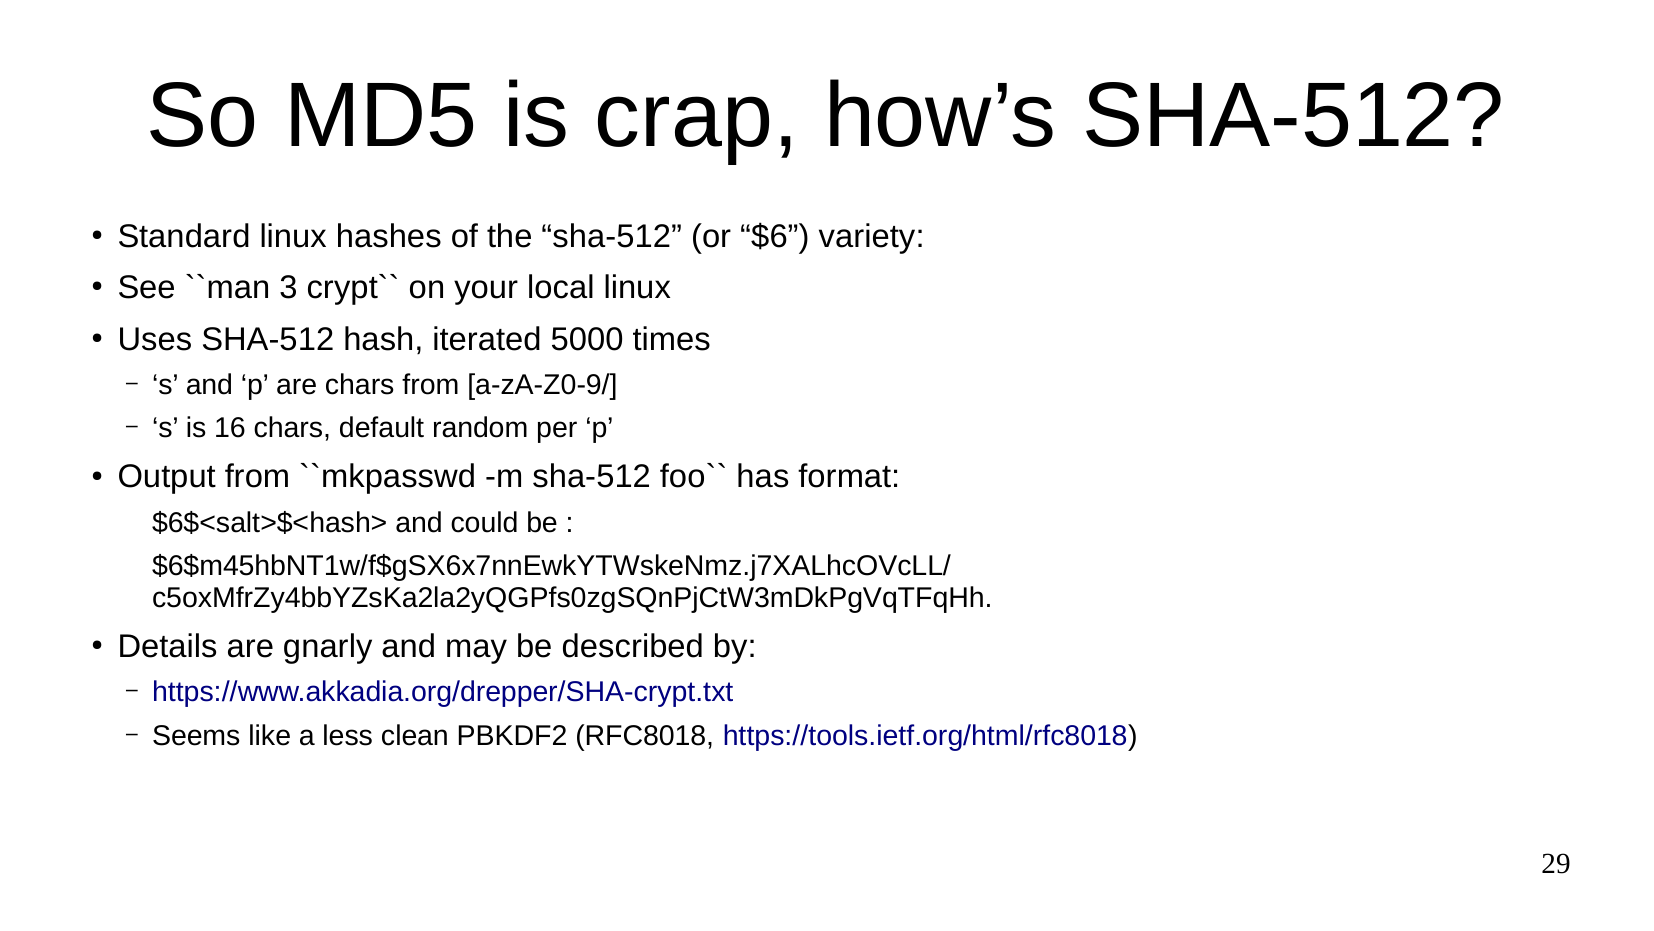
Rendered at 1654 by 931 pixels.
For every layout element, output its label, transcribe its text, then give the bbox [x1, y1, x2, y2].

list Standard linux hashes of the “sha-512” (or “$6”) variety: See ``man 3 crypt`` on your local linux Uses SHA-512 hash, iterated 5000 times ‘s’ and ‘p’ are chars from [a-zA-Z0-9/] ‘s’ is 16 chars, default random per ‘p’ Output from ``mkpasswd -m sha-512 foo`` has format: $6$<salt>$<hash> and could be : $6$m45hbNT1w/f$gSX6x7nnEwkYTWskeNmz.j7XALhcOVcLL/c5oxMfrZy4bbYZsKa2la2yQGPfs0zgSQnPjCtW3mDkPgVqTFqHh. Details are gnarly and may be described by: https://www.akkadia.org/drepper/SHA-crypt.txt Seems like a less clean PBKDF2 (RFC8018, https://tools.ietf.org/html/rfc8018) [82, 217, 1571, 758]
title So MD5 is crap, how’s SHA-512? [82, 37, 1571, 193]
